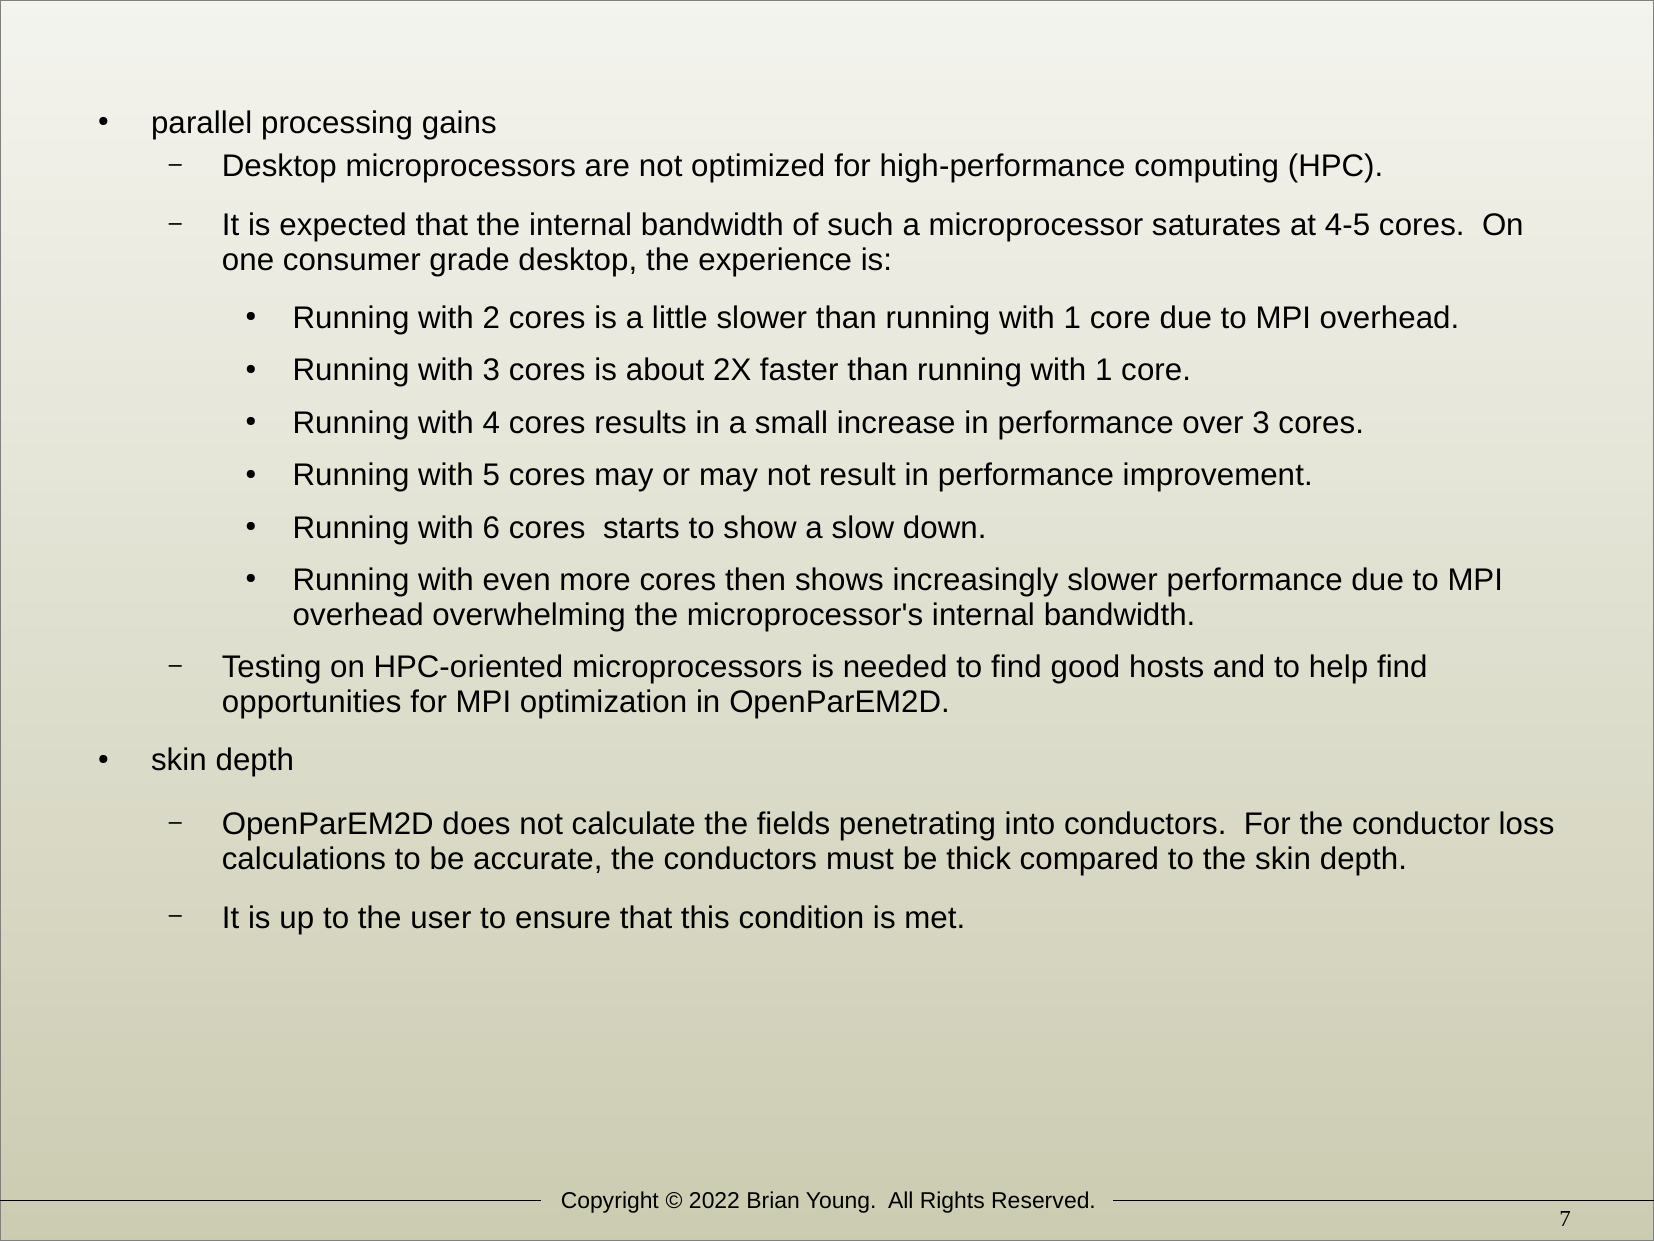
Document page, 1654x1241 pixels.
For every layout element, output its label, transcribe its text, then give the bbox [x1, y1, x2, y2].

list parallel processing gains Desktop microprocessors are not optimized for high-performance computing (HPC). It is expected that the internal bandwidth of such a microprocessor saturates at 4-5 cores. On one consumer grade desktop, the experience is: Running with 2 cores is a little slower than running with 1 core due to MPI overhead. Running with 3 cores is about 2X faster than running with 1 core. Running with 4 cores results in a small increase in performance over 3 cores. Running with 5 cores may or may not result in performance improvement. Running with 6 cores starts to show a slow down. Running with even more cores then shows increasingly slower performance due to MPI overhead overwhelming the microprocessor's internal bandwidth. Testing on HPC-oriented microprocessors is needed to find good hosts and to help find opportunities for MPI optimization in OpenParEM2D. skin depth OpenParEM2D does not calculate the fields penetrating into conductors. For the conductor loss calculations to be accurate, the conductors must be thick compared to the skin depth. It is up to the user to ensure that this condition is met. [80, 105, 1569, 1052]
